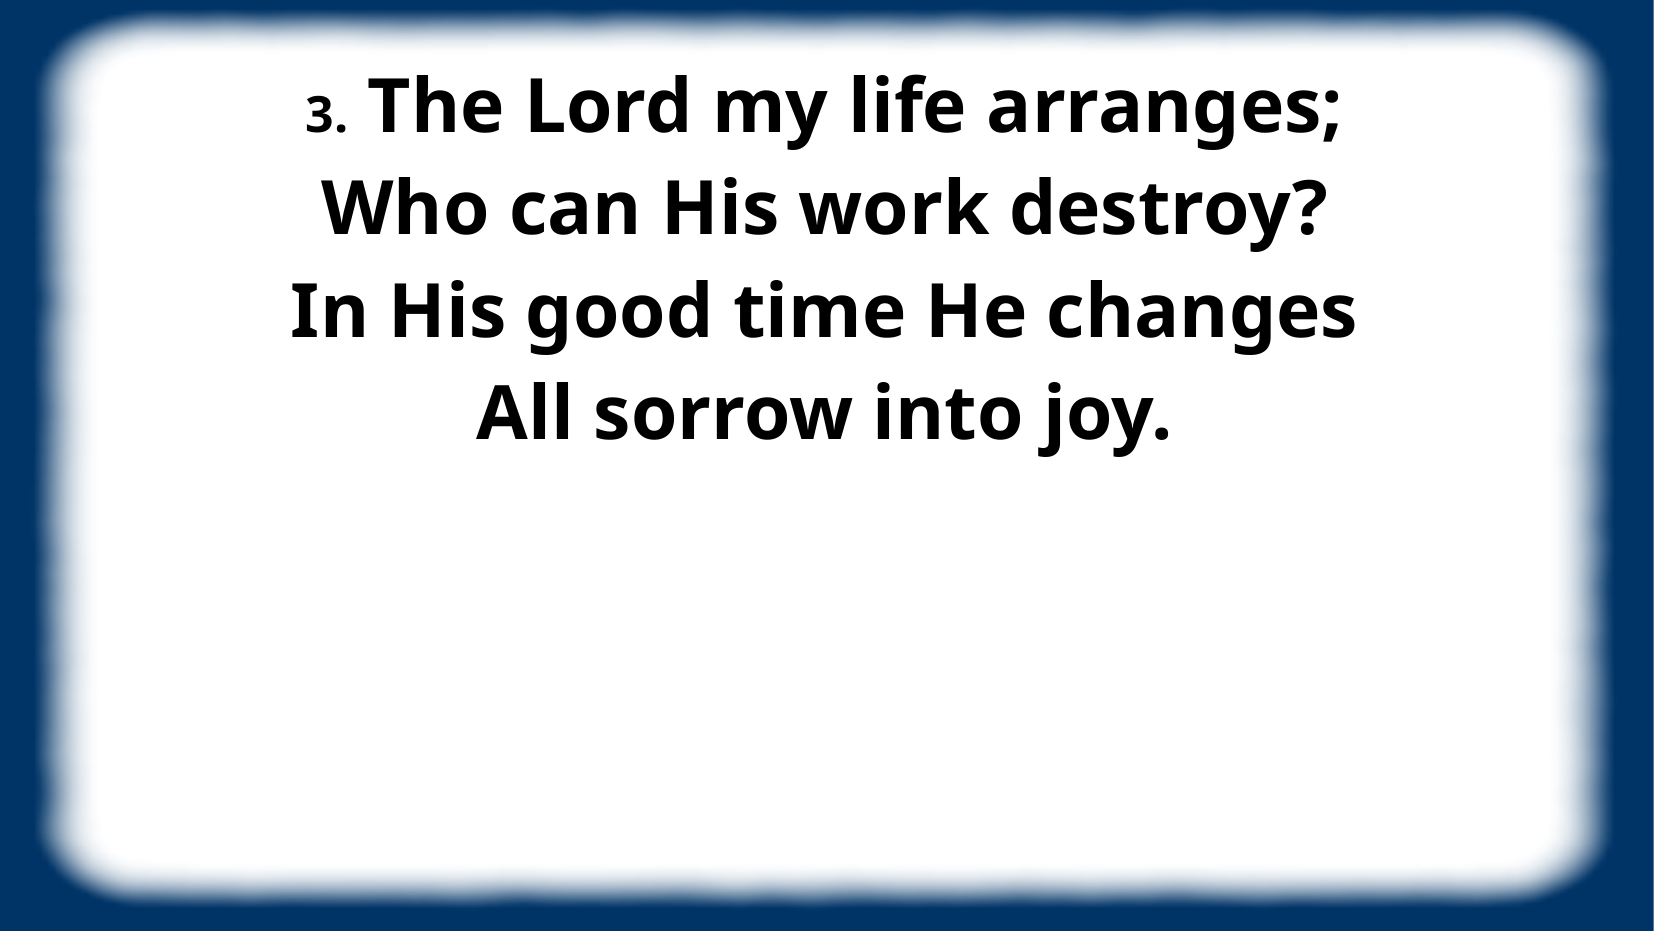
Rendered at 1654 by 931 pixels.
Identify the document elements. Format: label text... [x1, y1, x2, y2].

text_box 3. The Lord my life arranges; Who can His work destroy? In His good time He changes All sorrow into joy. [90, 45, 1561, 460]
picture [0, 0, 1654, 931]
